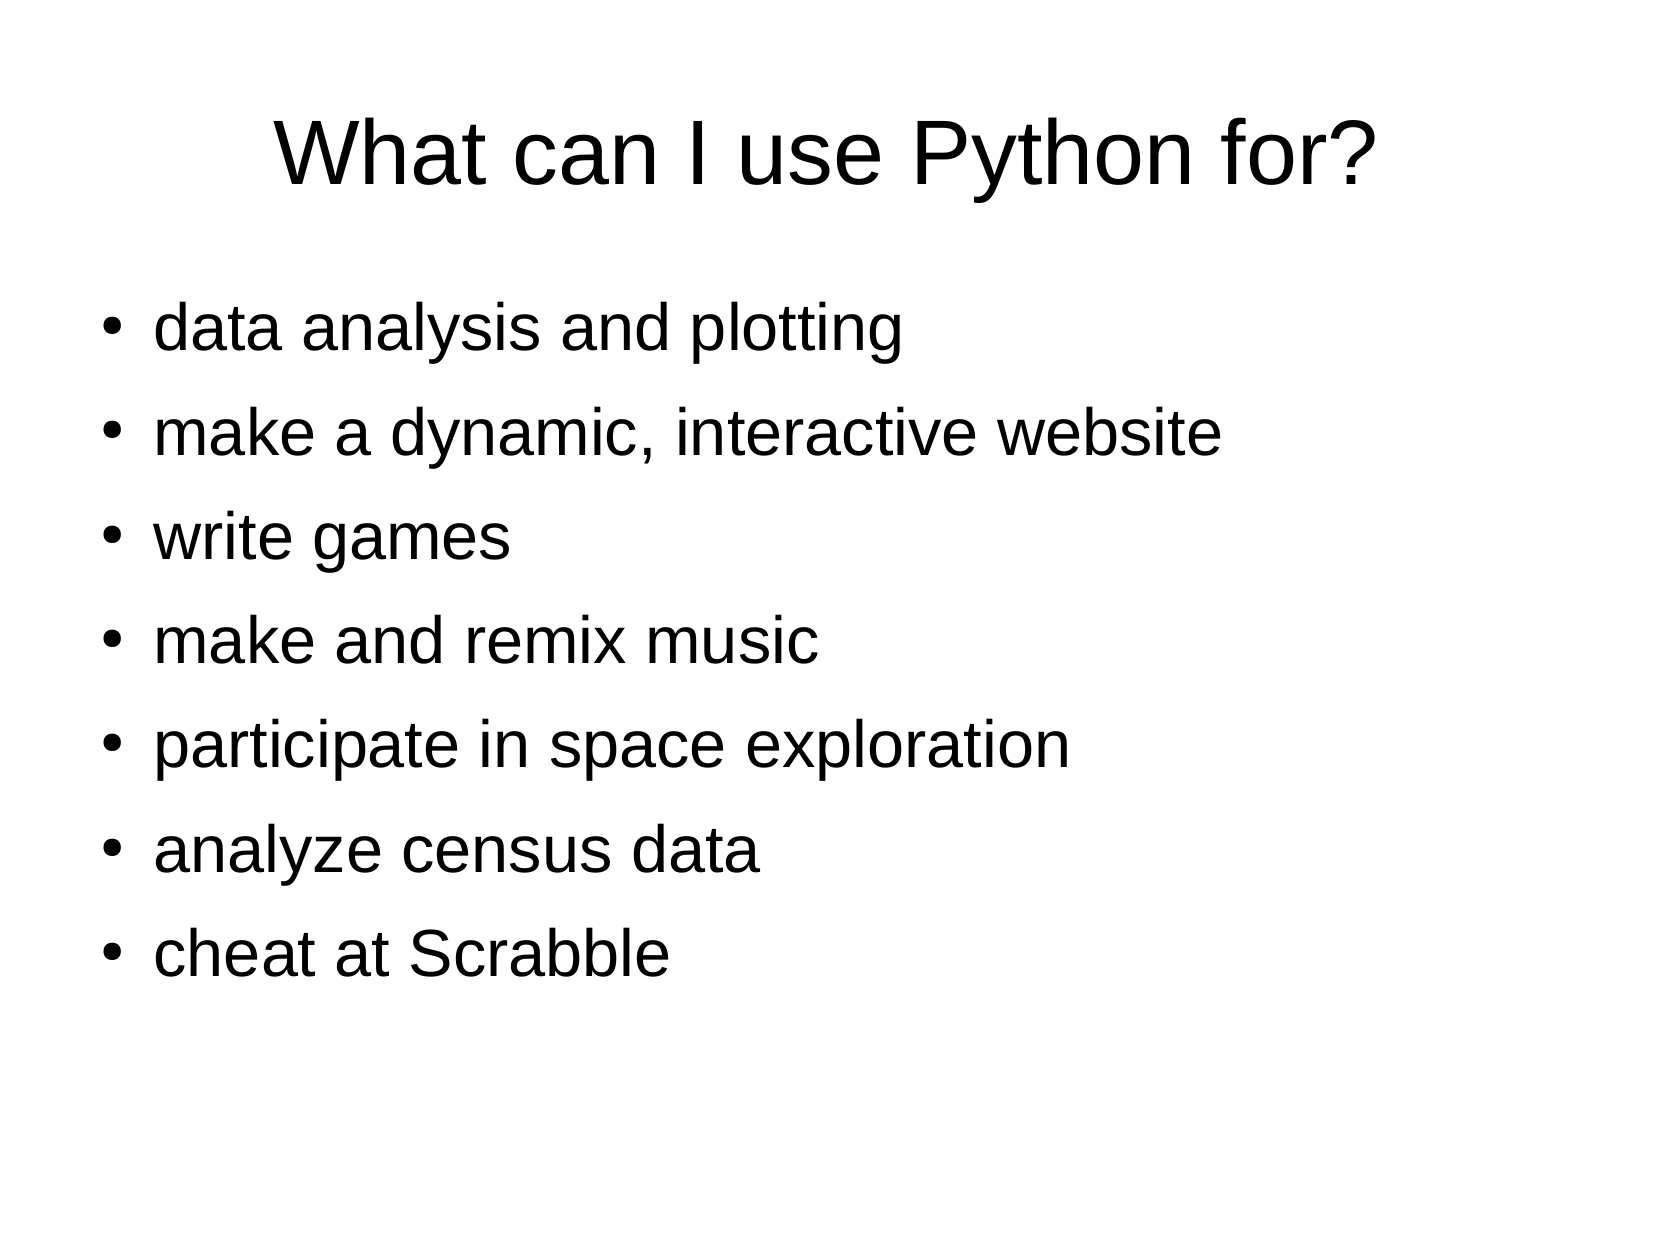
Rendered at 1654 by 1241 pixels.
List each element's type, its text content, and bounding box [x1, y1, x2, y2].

list data analysis and plotting make a dynamic, interactive website write games make and remix music participate in space exploration analyze census data cheat at Scrabble [82, 290, 1538, 1010]
title What can I use Python for? [82, 49, 1571, 257]
